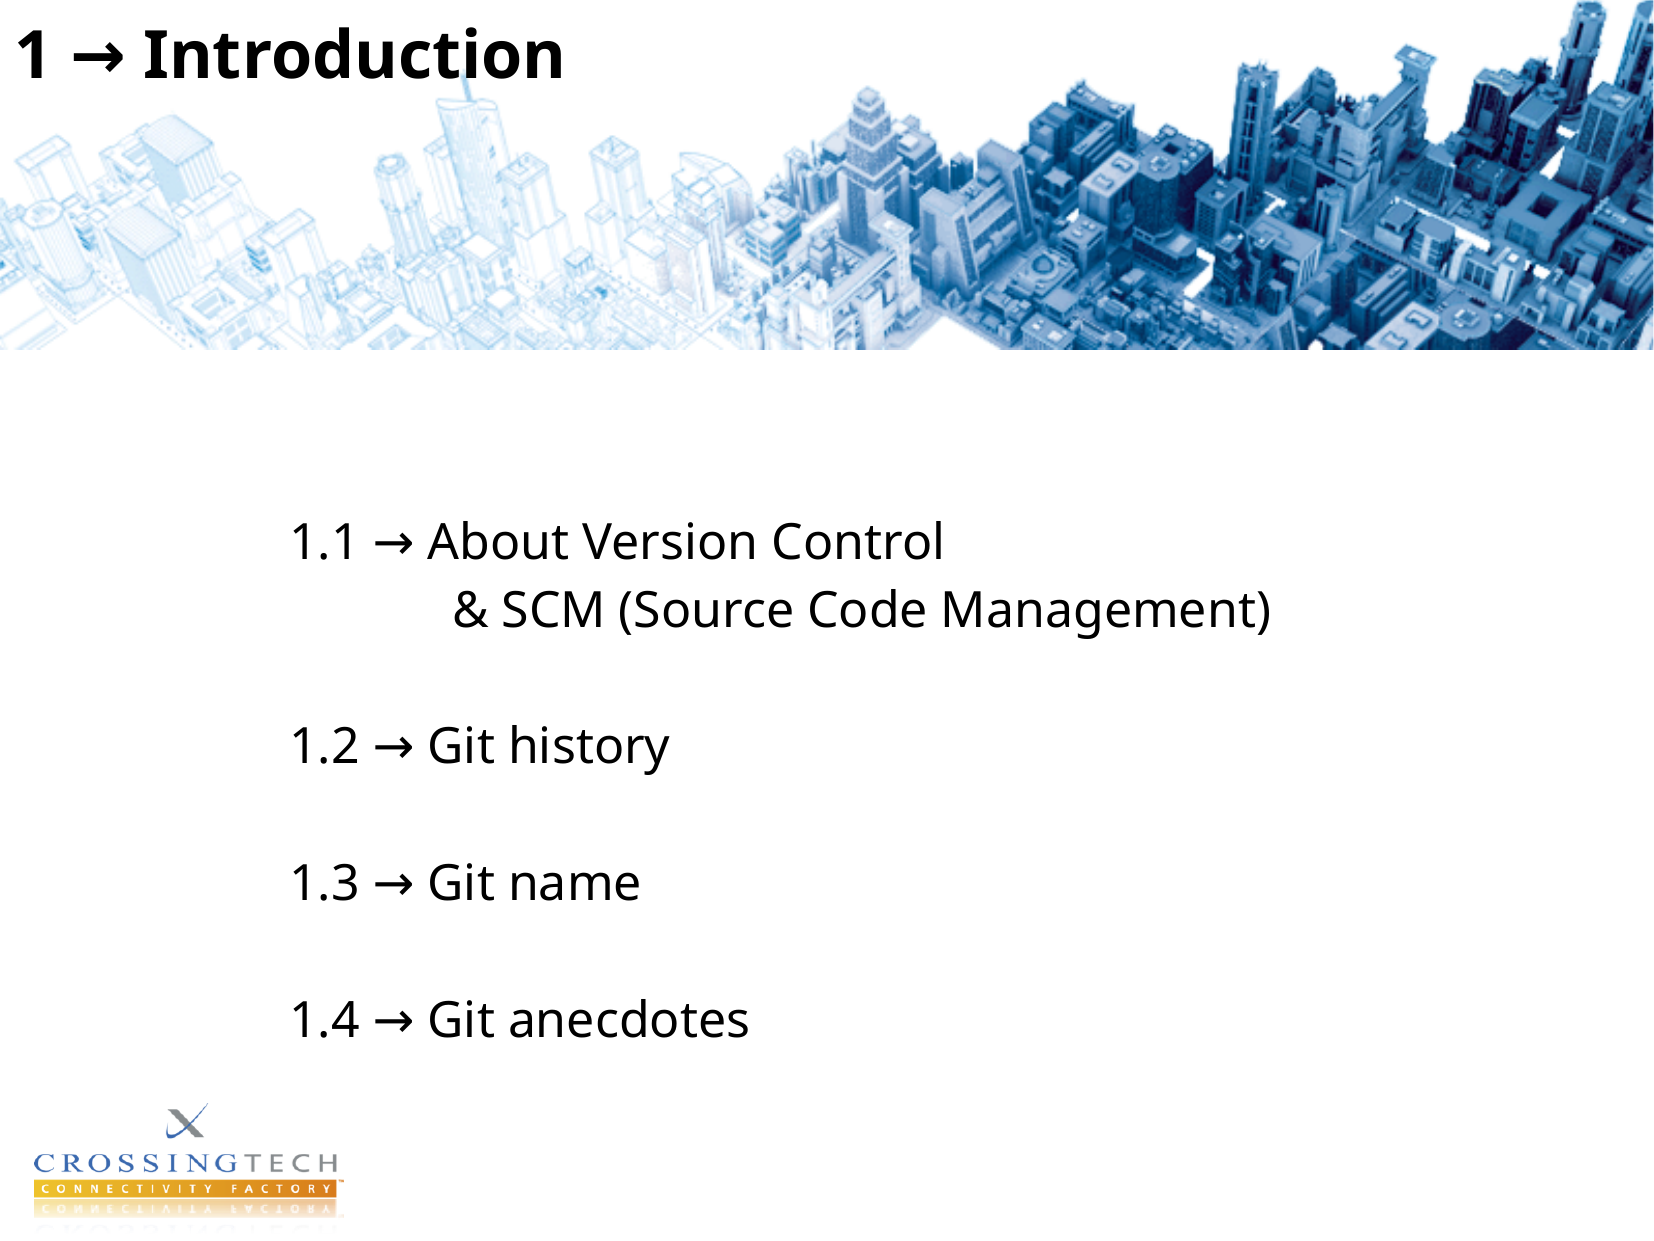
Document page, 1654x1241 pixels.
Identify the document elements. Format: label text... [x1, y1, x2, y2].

text_box 1.1 → About Version Control & SCM (Source Code Management) 1.2 → Git history 1.3 → Git name 1.4 → Git anecdotes [274, 498, 1388, 979]
picture [0, 0, 1654, 350]
text_box 1 → Introduction [0, 0, 672, 93]
picture [34, 1103, 344, 1237]
